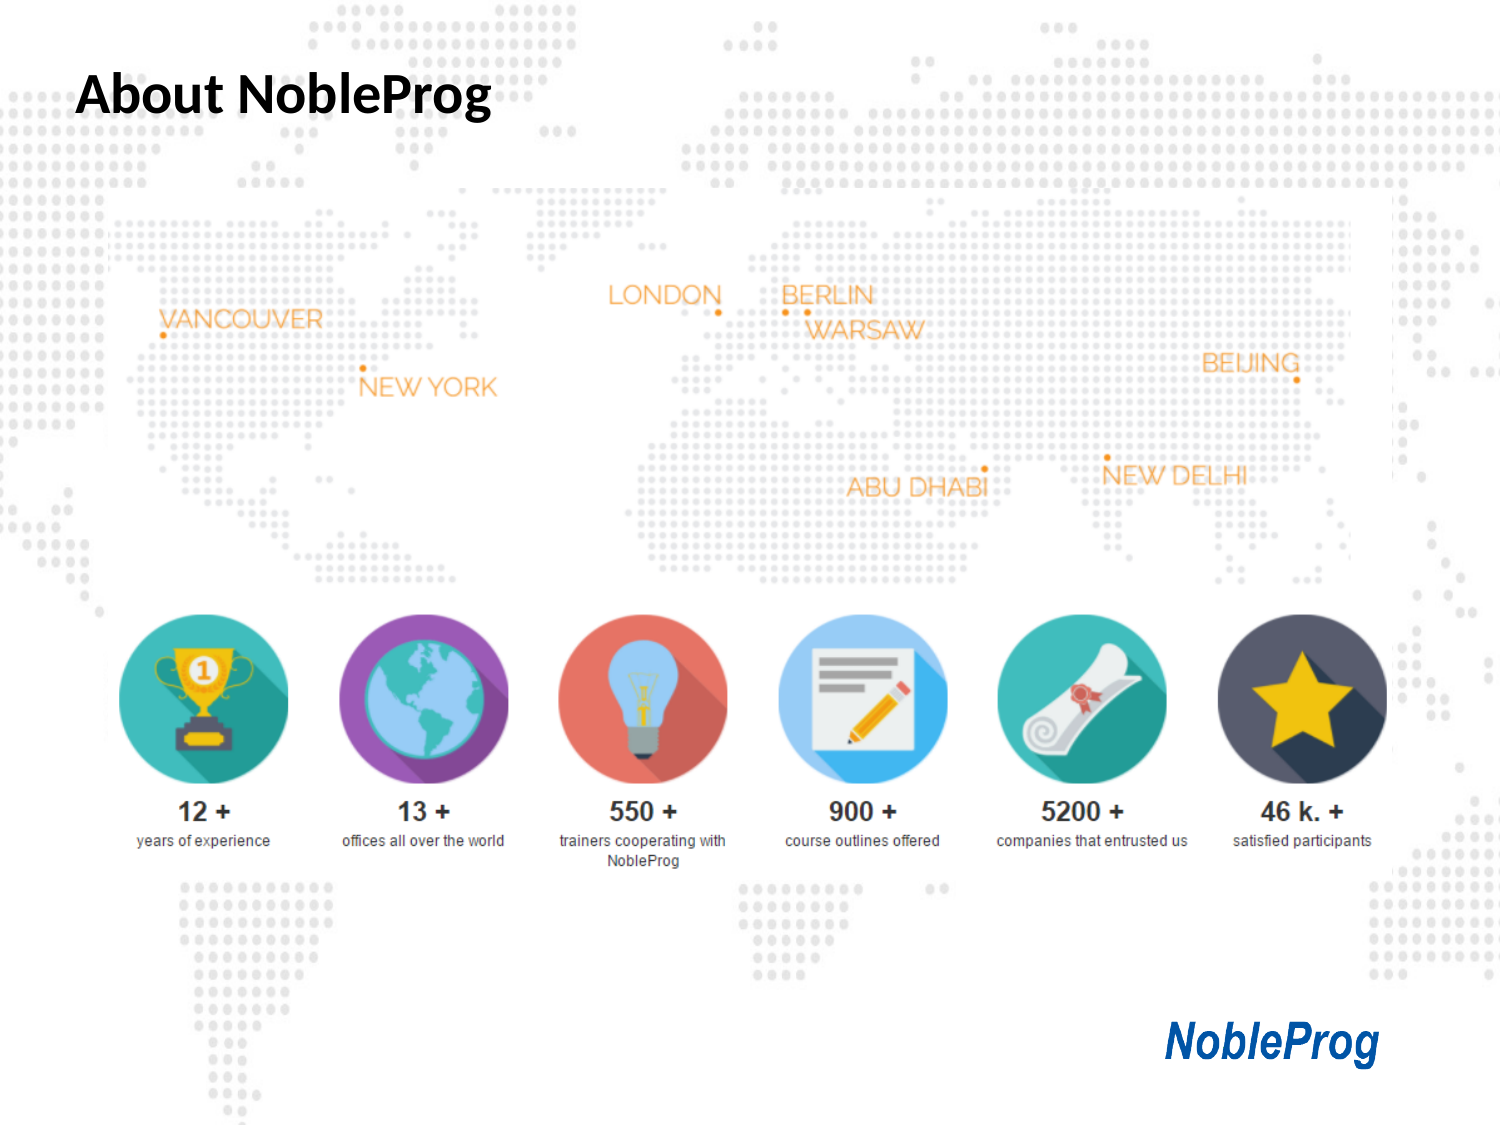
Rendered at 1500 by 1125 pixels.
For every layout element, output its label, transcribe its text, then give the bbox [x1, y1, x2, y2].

text_box About NobleProg [75, 55, 1425, 181]
picture [0, 0, 1500, 1125]
